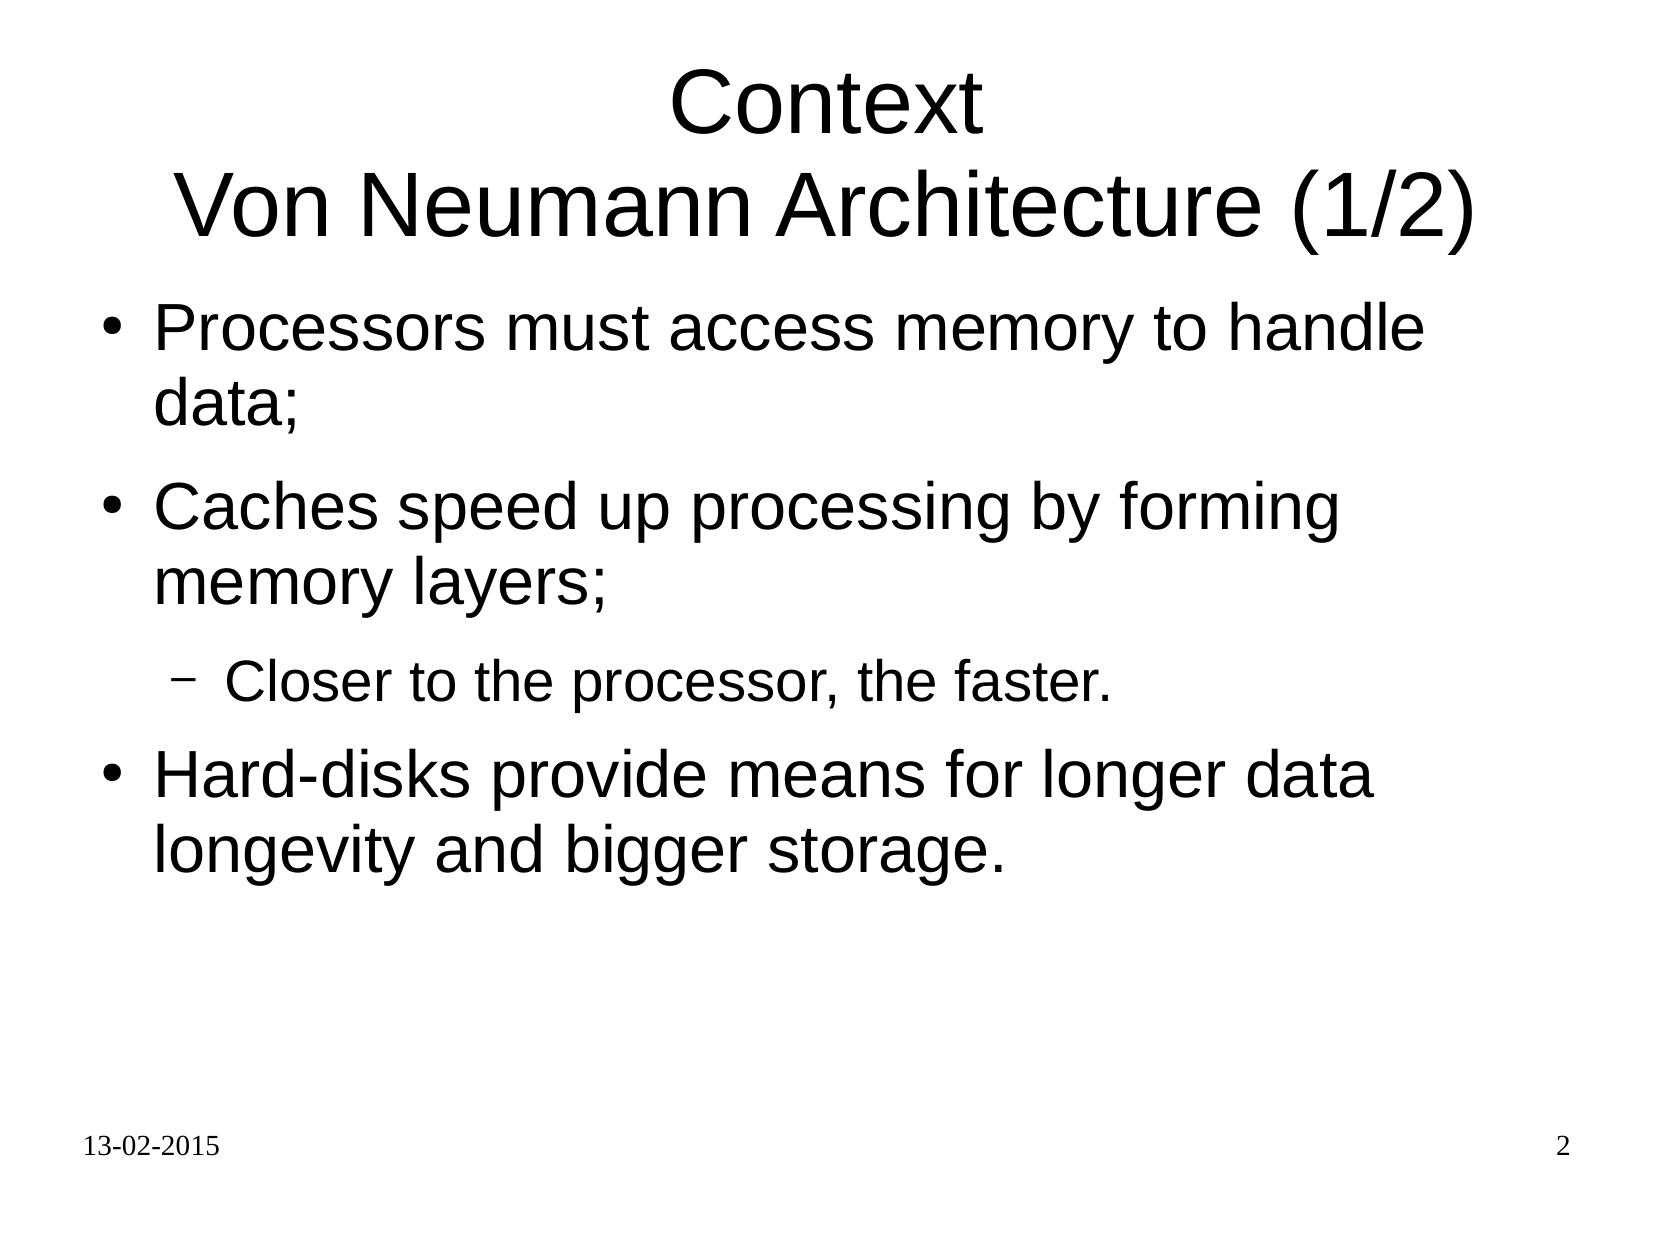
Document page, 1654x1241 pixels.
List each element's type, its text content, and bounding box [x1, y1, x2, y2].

title Context Von Neumann Architecture (1/2) [82, 45, 1571, 261]
list Processors must access memory to handle data; Caches speed up processing by forming memory layers; Closer to the processor, the faster. Hard-disks provide means for longer data longevity and bigger storage. [82, 290, 1571, 1010]
